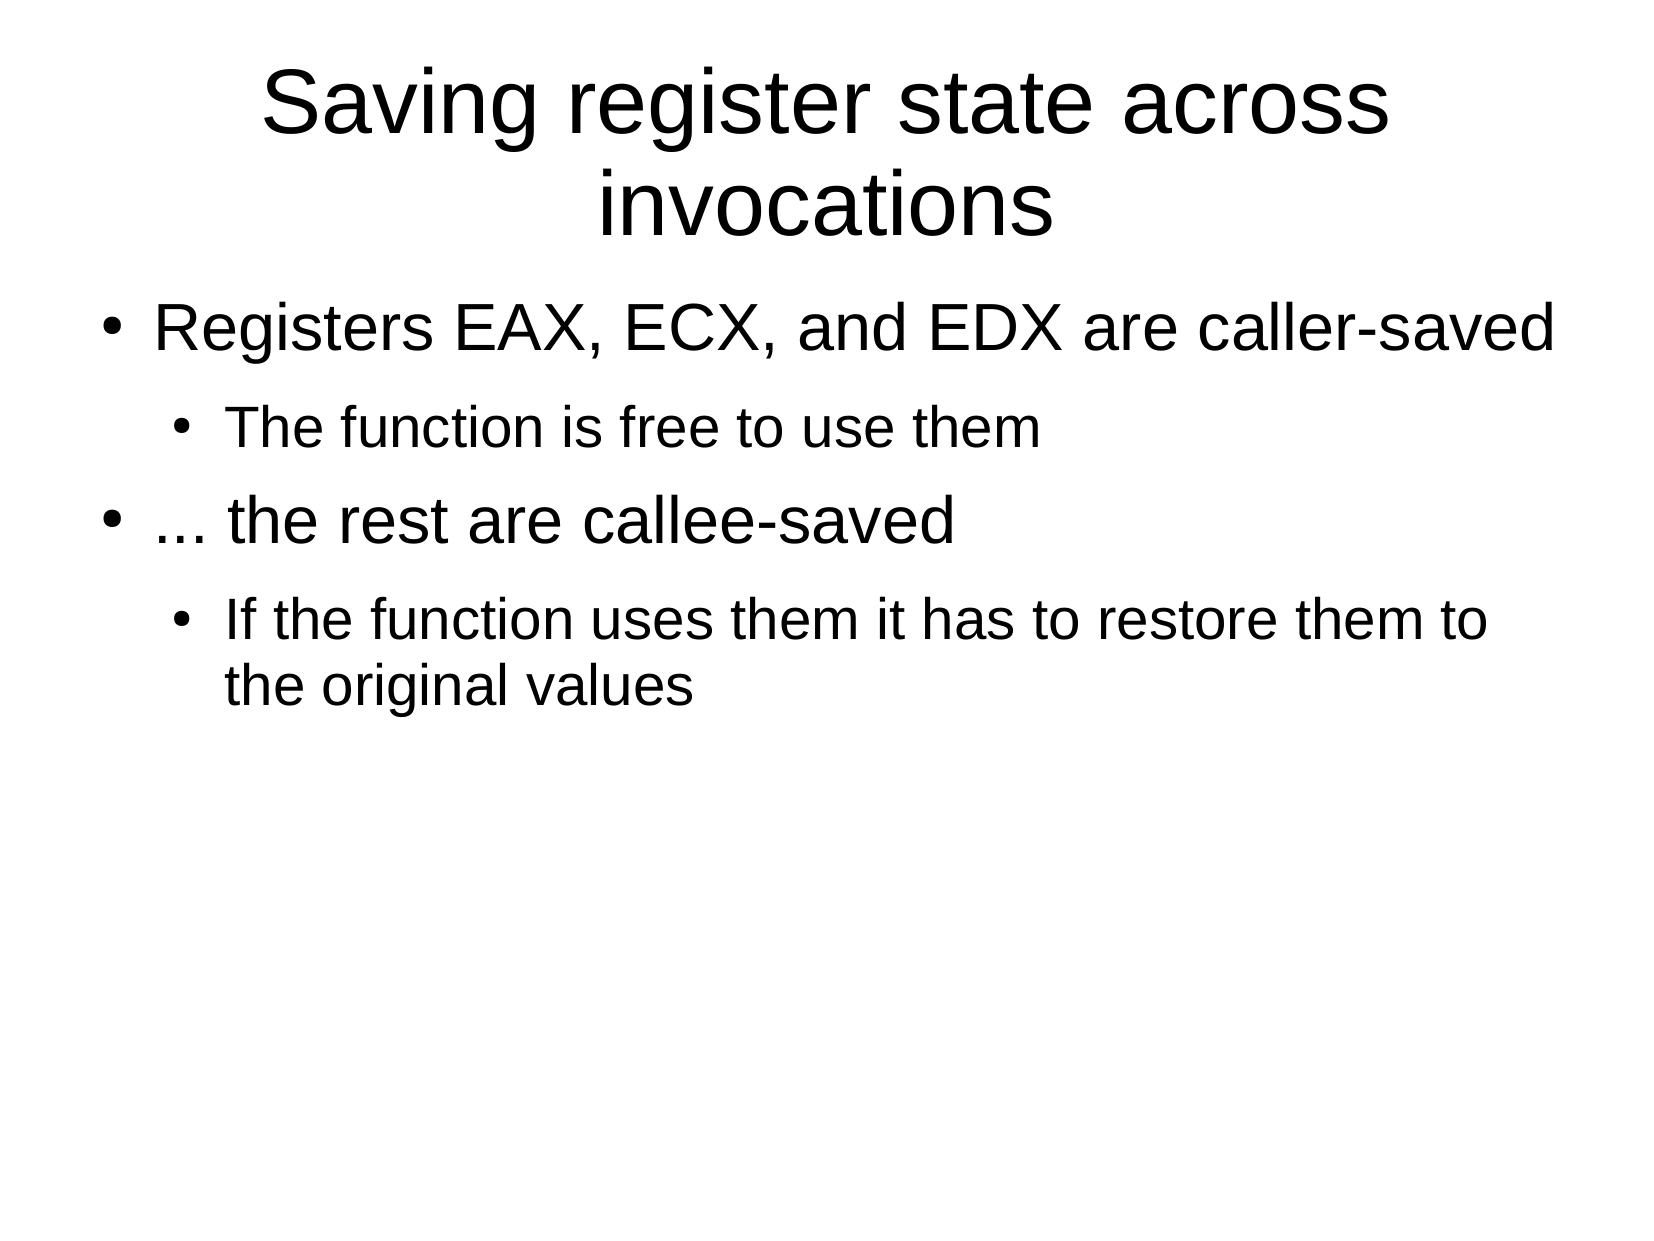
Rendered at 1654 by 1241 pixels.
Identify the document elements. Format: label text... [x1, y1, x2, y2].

list Registers EAX, ECX, and EDX are caller-saved The function is free to use them ... the rest are callee-saved If the function uses them it has to restore them to the original values [82, 290, 1571, 1010]
title Saving register state across invocations [82, 49, 1571, 257]
